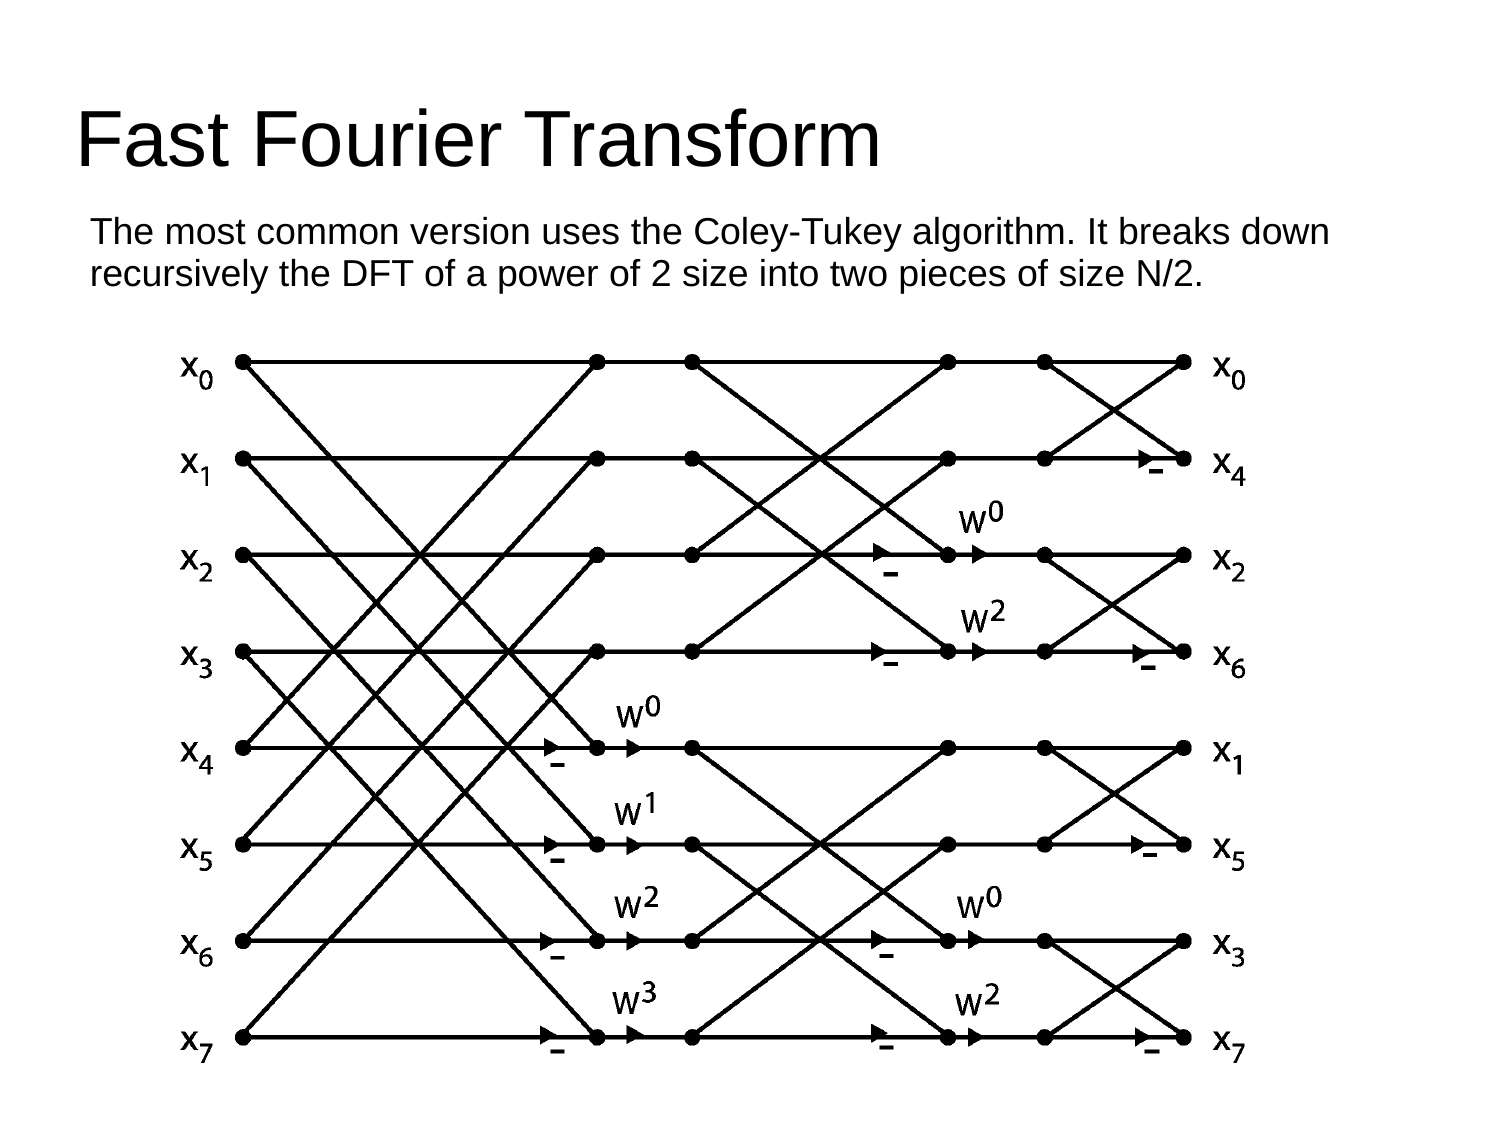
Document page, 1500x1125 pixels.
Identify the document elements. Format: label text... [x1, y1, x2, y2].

text_box The most common version uses the Coley-Tukey algorithm. It breaks down recursively the DFT of a power of 2 size into two pieces of size N/2. [75, 203, 1351, 302]
picture [180, 344, 1246, 1081]
title Fast Fourier Transform [75, 44, 1425, 233]
